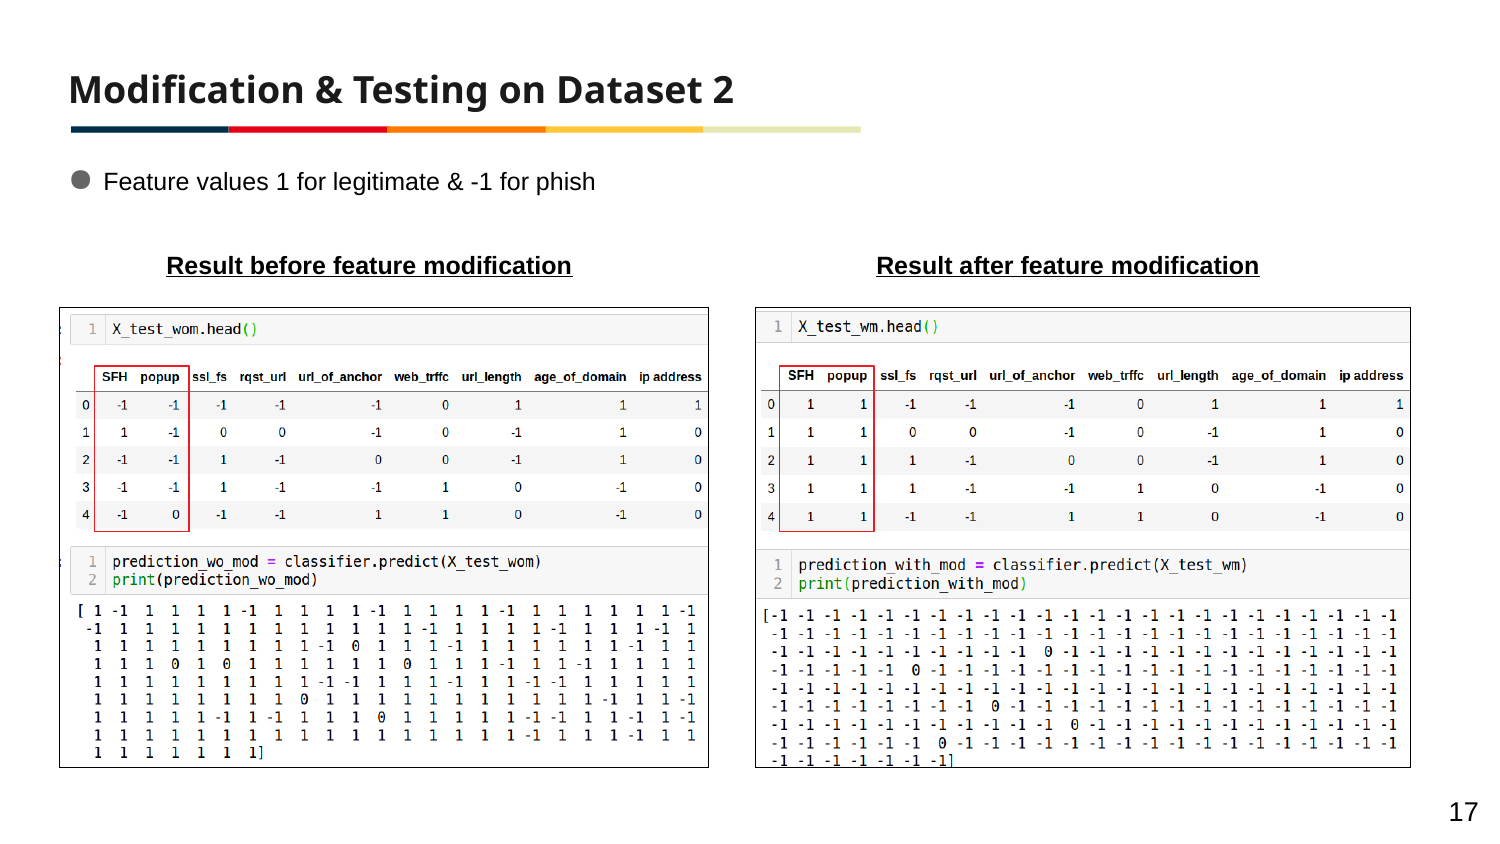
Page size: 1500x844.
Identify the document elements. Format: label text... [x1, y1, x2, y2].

slide_number <number> [1403, 779, 1494, 844]
picture [755, 307, 1411, 768]
text_box Feature values 1 for legitimate & -1 for phish Result before feature modification Result after feature modification [53, 116, 1471, 749]
text_box Modification & Testing on Dataset 2 [53, 59, 1300, 116]
picture [59, 307, 709, 768]
